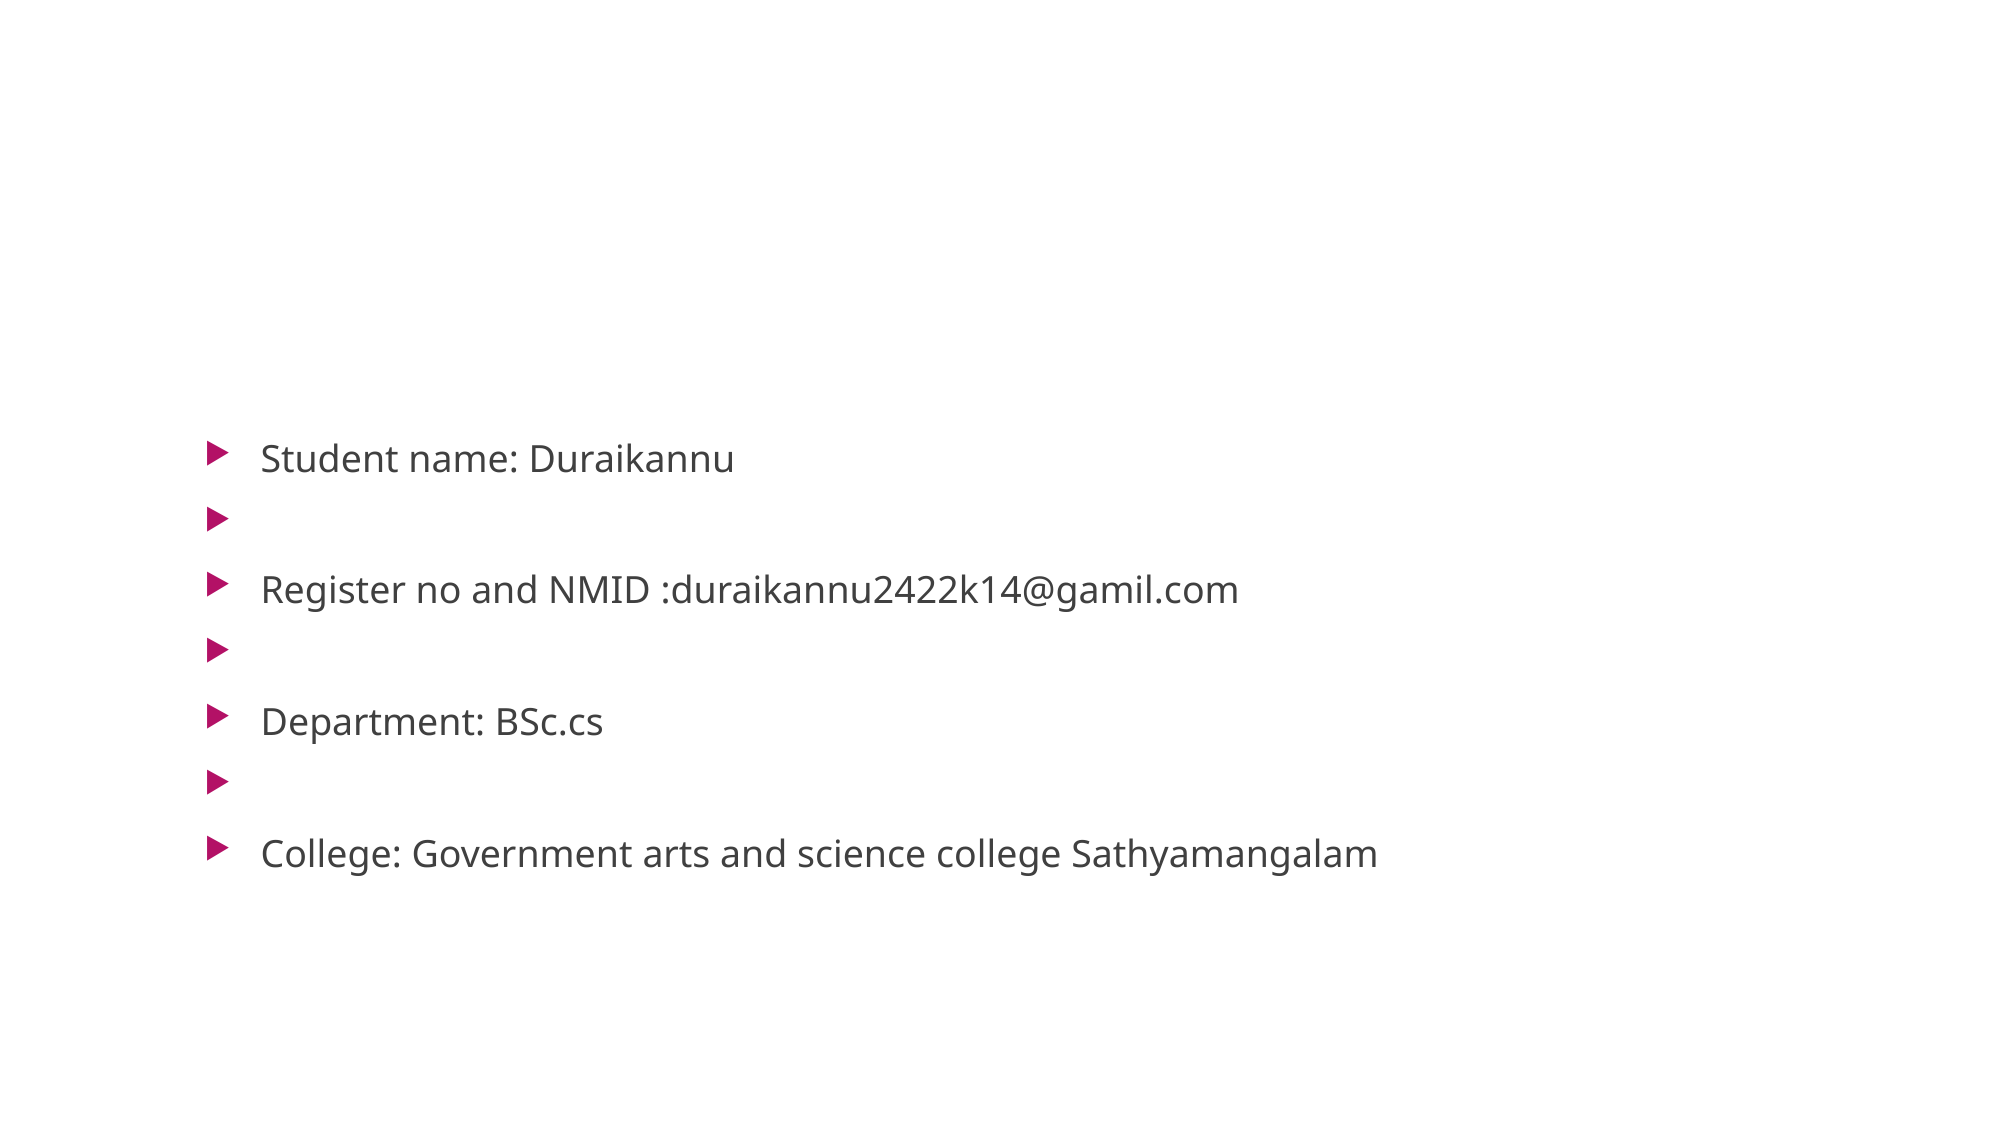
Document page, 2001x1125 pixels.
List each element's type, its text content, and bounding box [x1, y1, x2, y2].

list Student name: Duraikannu Register no and NMID :duraikannu2422k14@gamil.com Department: BSc.cs College: Government arts and science college Sathyamangalam [189, 427, 1638, 988]
